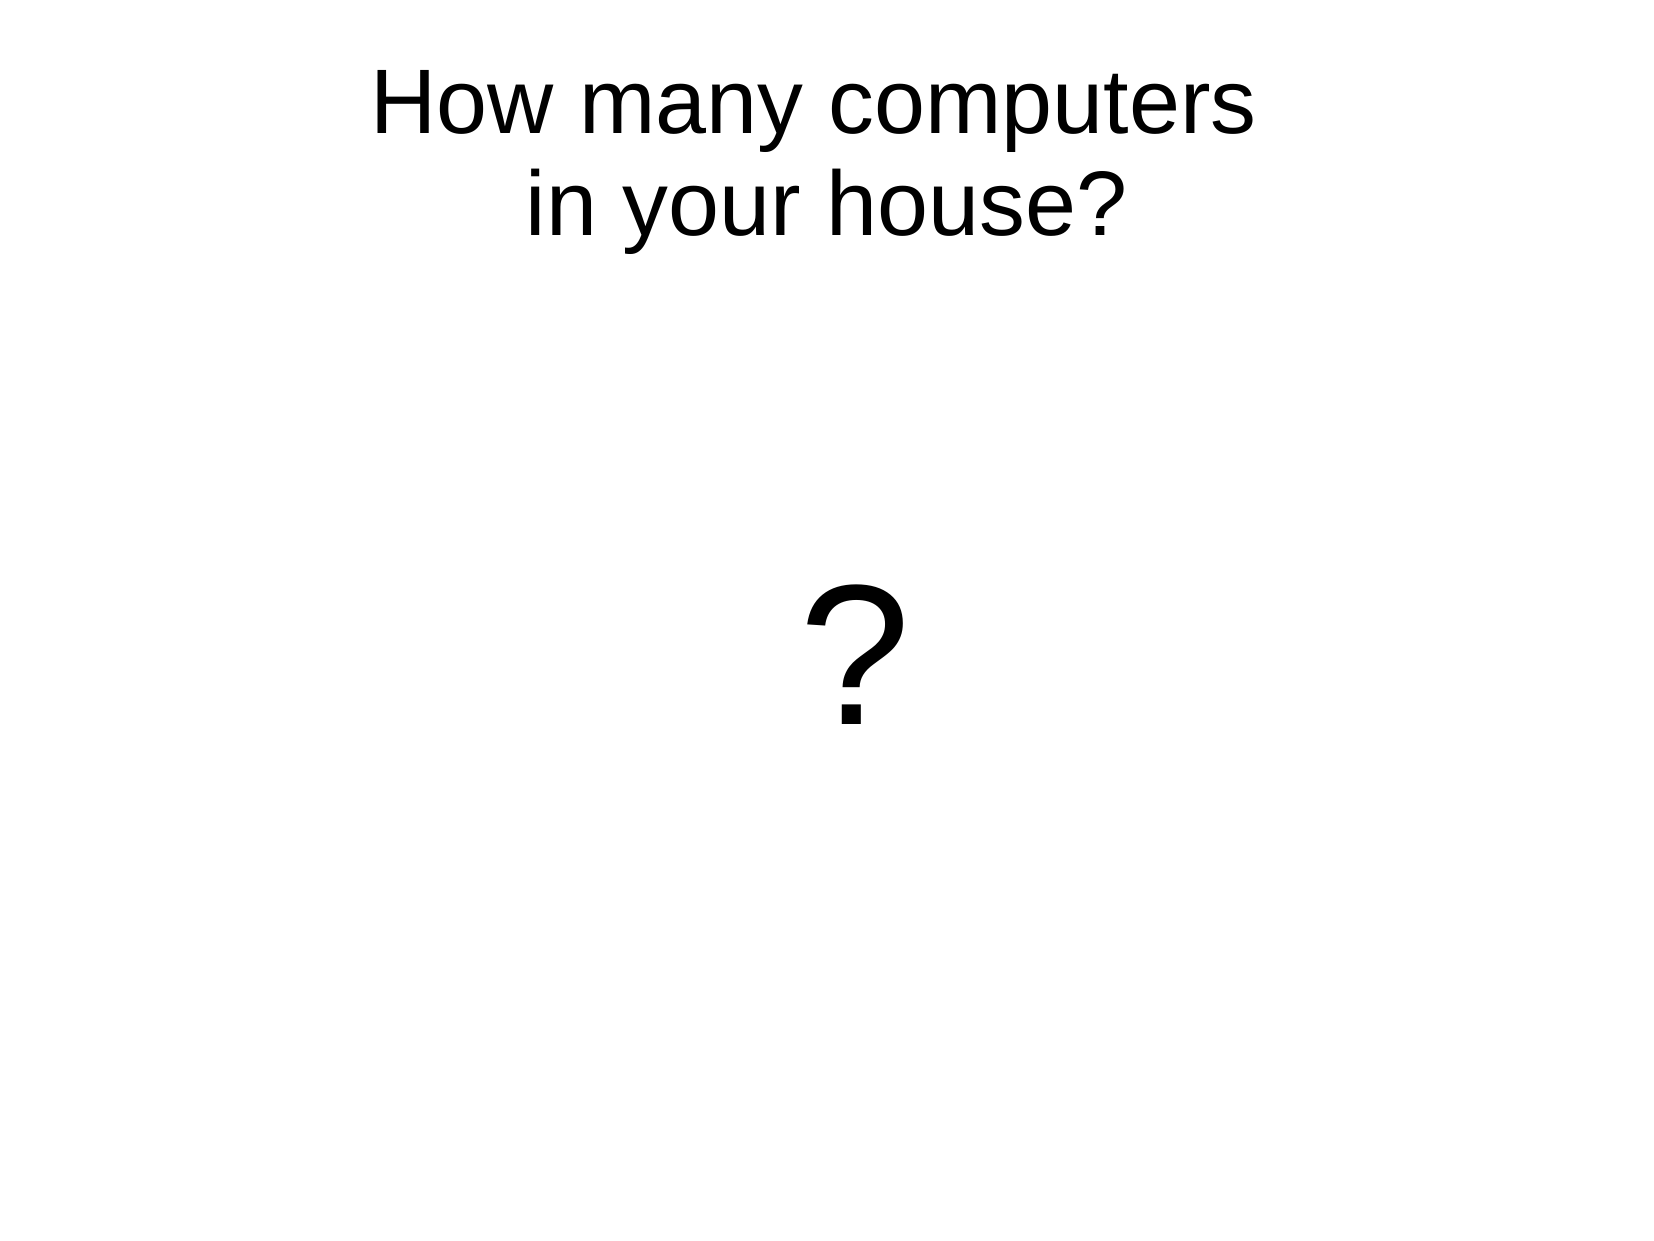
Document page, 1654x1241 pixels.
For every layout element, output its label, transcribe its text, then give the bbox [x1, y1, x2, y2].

title How many computers in your house? [82, 49, 1571, 257]
list ? [82, 290, 1538, 1010]
